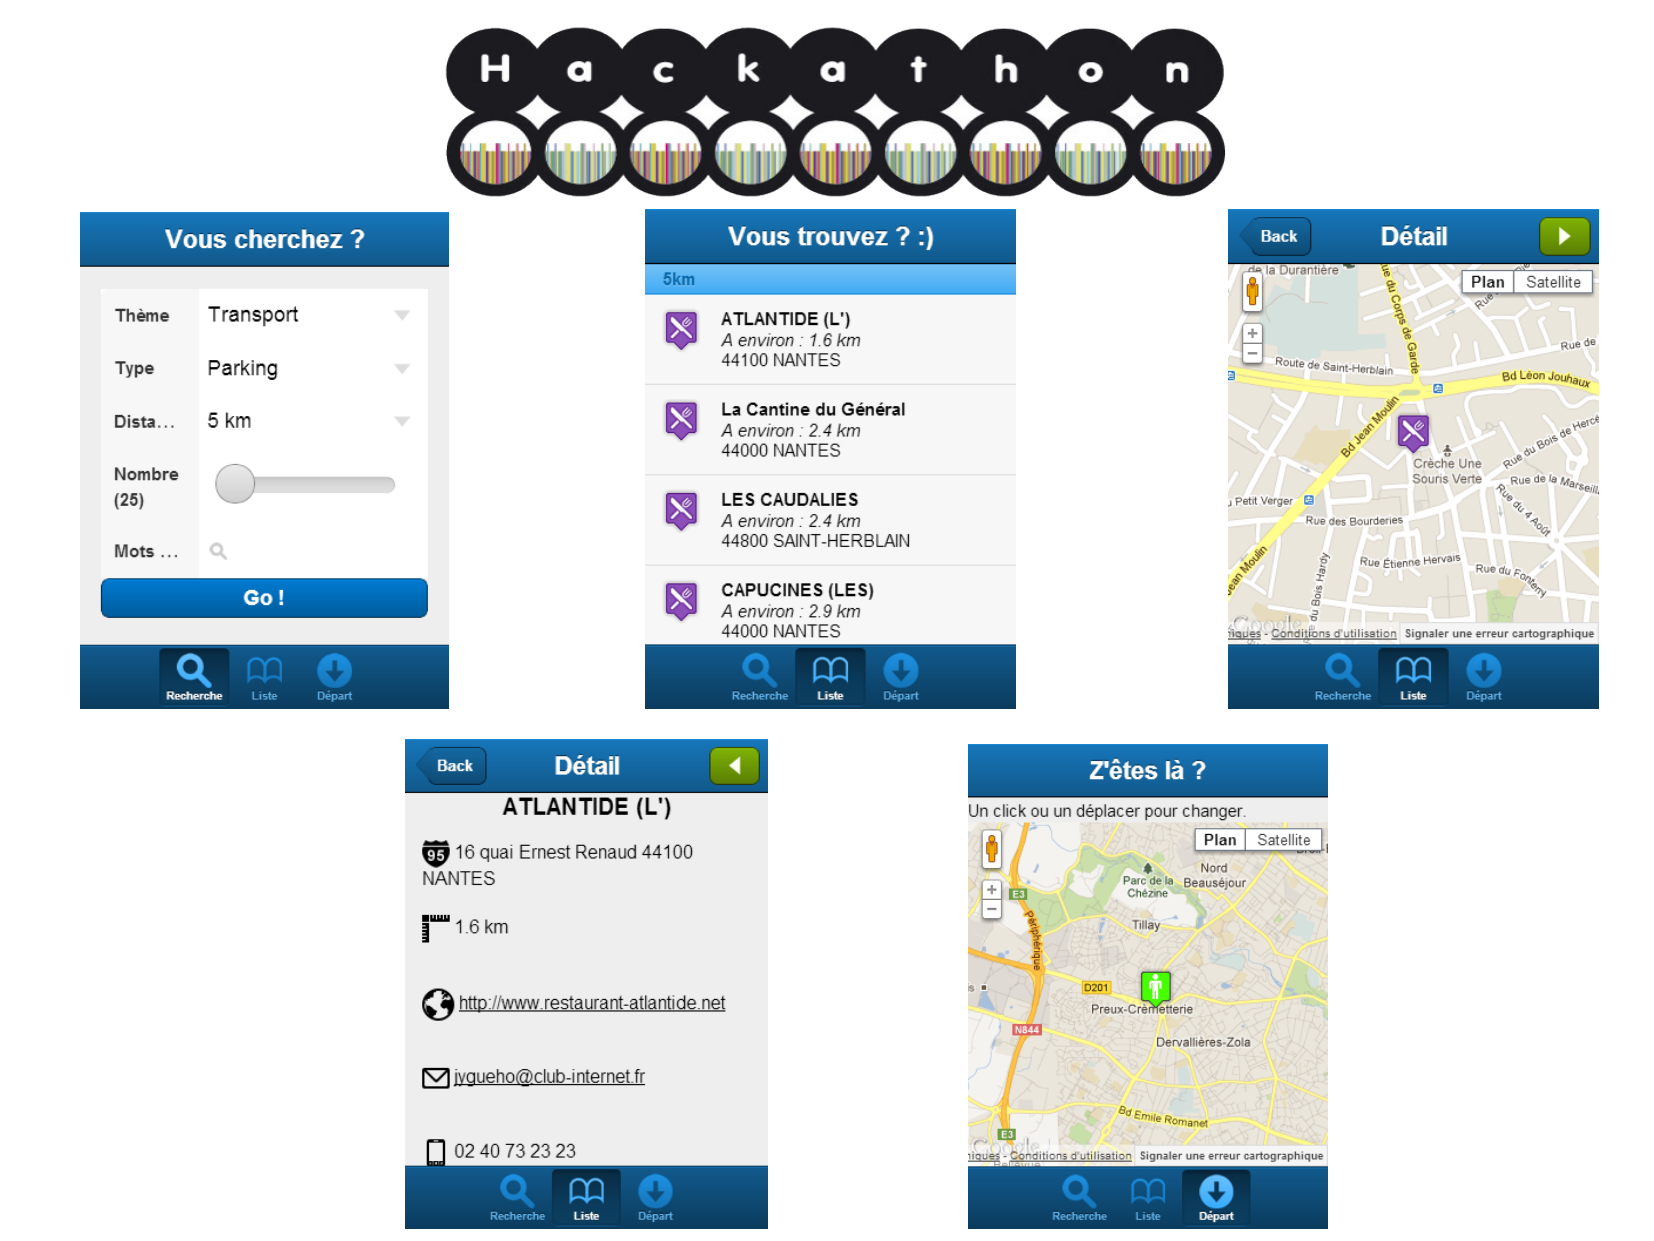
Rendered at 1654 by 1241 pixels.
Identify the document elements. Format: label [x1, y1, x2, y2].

picture [80, 212, 449, 709]
picture [442, 23, 1229, 201]
picture [405, 739, 768, 1229]
picture [645, 209, 1016, 709]
picture [1228, 209, 1599, 709]
picture [968, 744, 1328, 1229]
